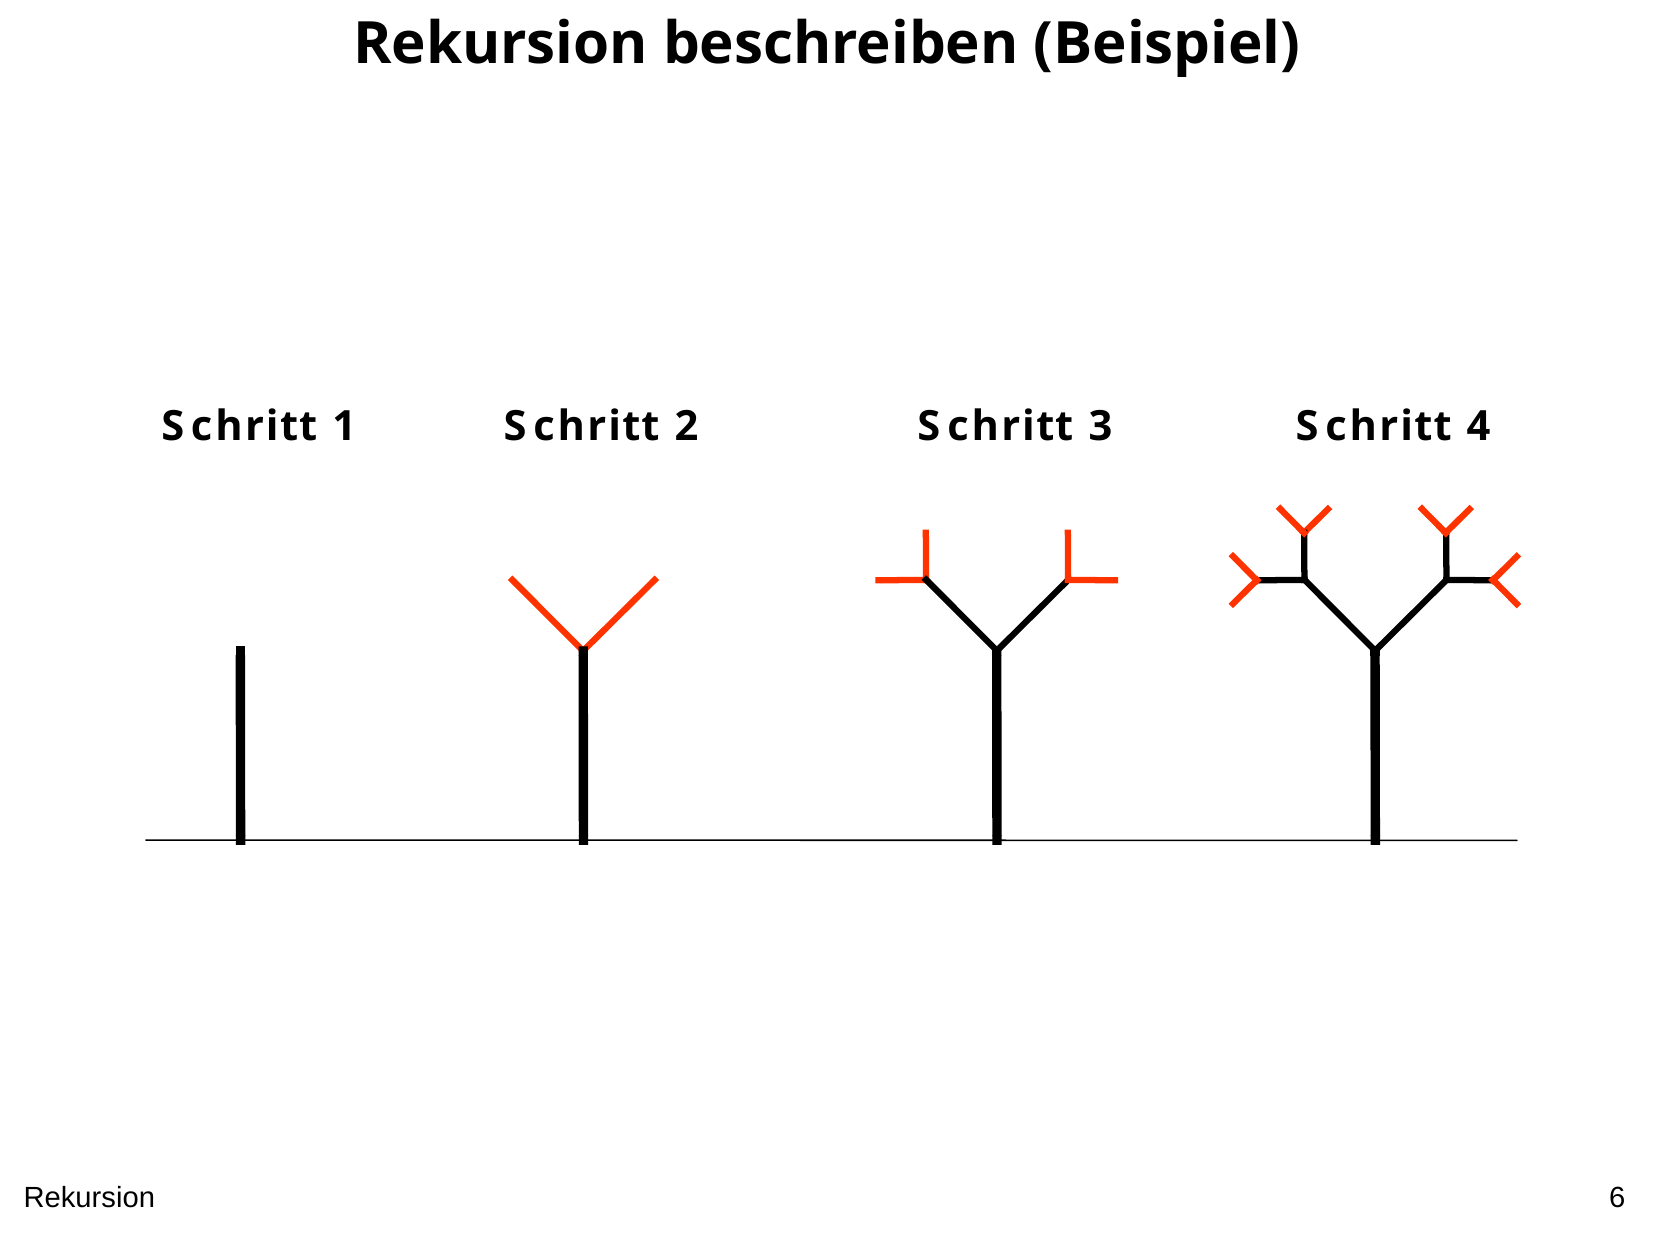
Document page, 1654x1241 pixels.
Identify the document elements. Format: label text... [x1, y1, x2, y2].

picture [145, 391, 1531, 848]
title Rekursion beschreiben (Beispiel) [35, 0, 1619, 83]
